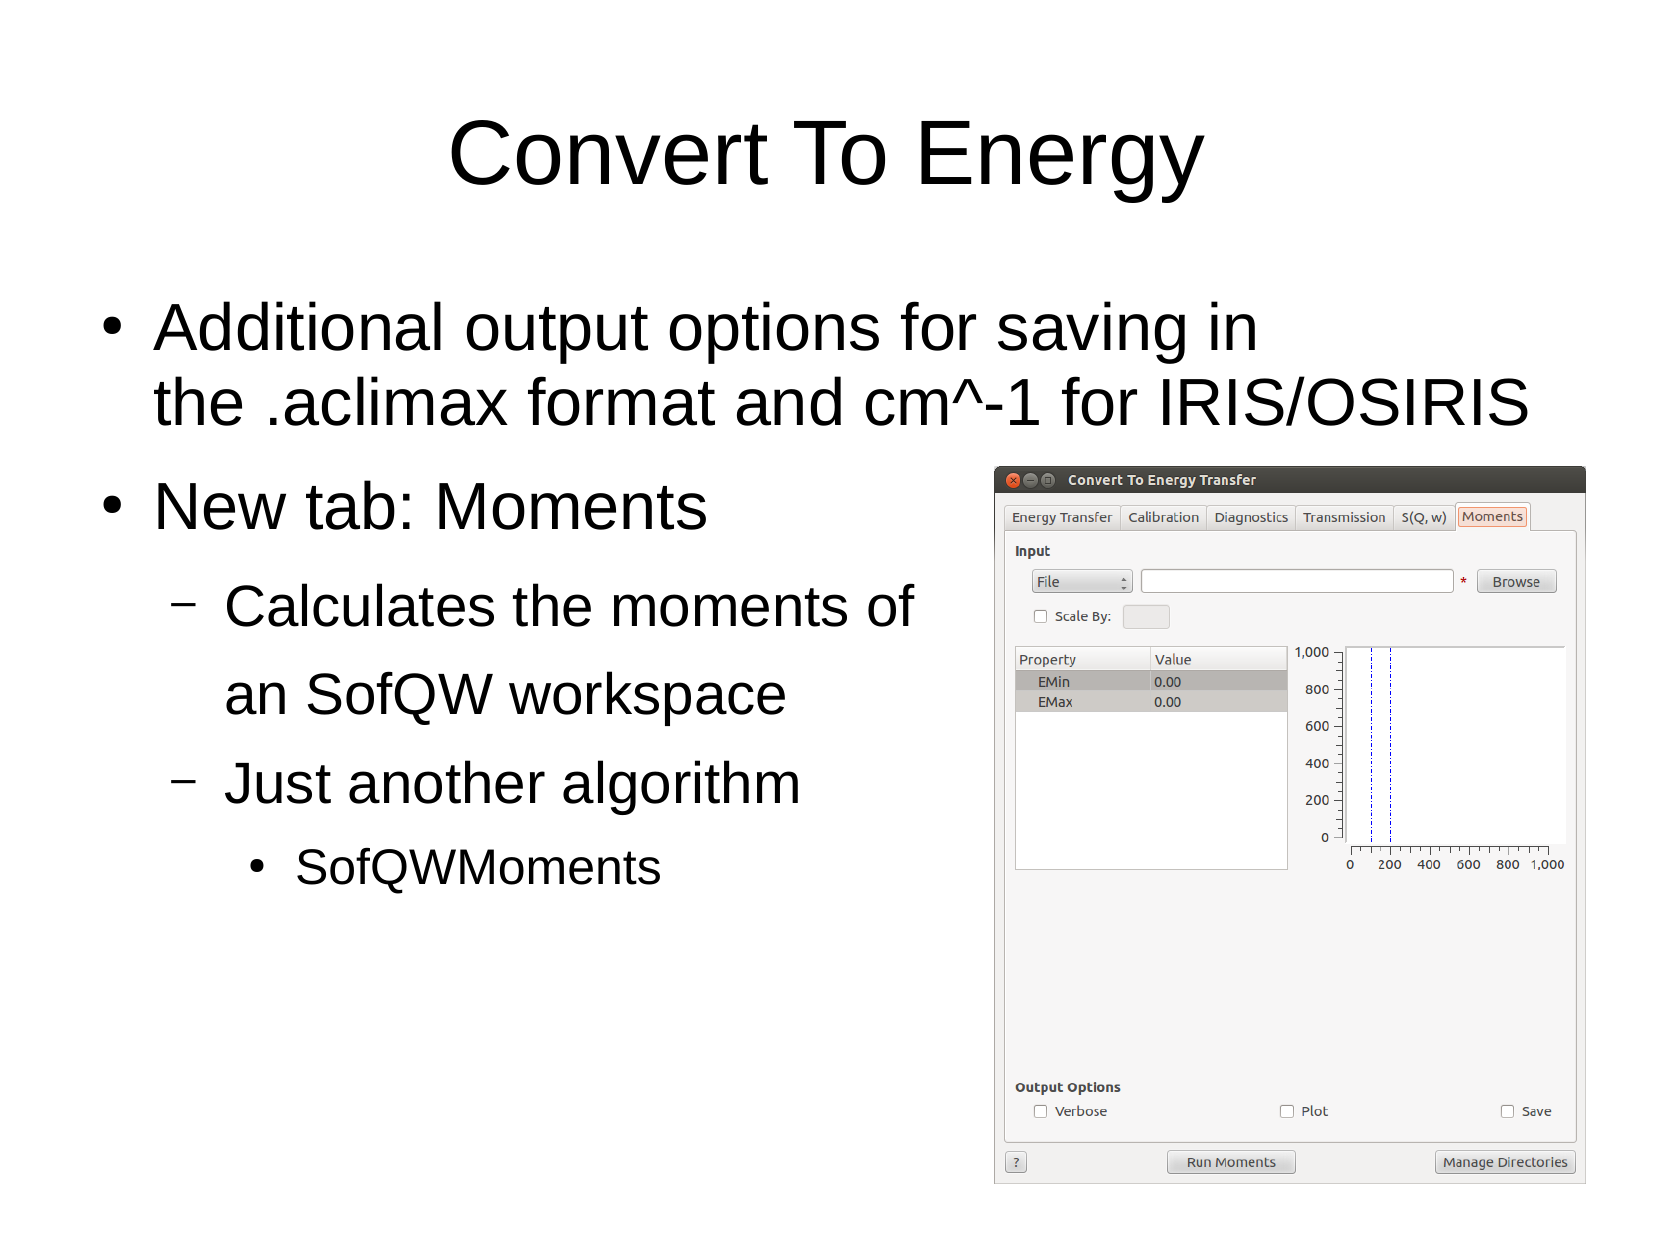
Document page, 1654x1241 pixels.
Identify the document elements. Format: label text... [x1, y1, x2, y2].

title Convert To Energy [82, 49, 1571, 257]
picture [994, 466, 1586, 1184]
list Additional output options for saving in the .aclimax format and cm^-1 for IRIS/OSIRIS New tab: Moments Calculates the moments of an SofQW workspace Just another algorithm SofQWMoments [82, 290, 1538, 1010]
